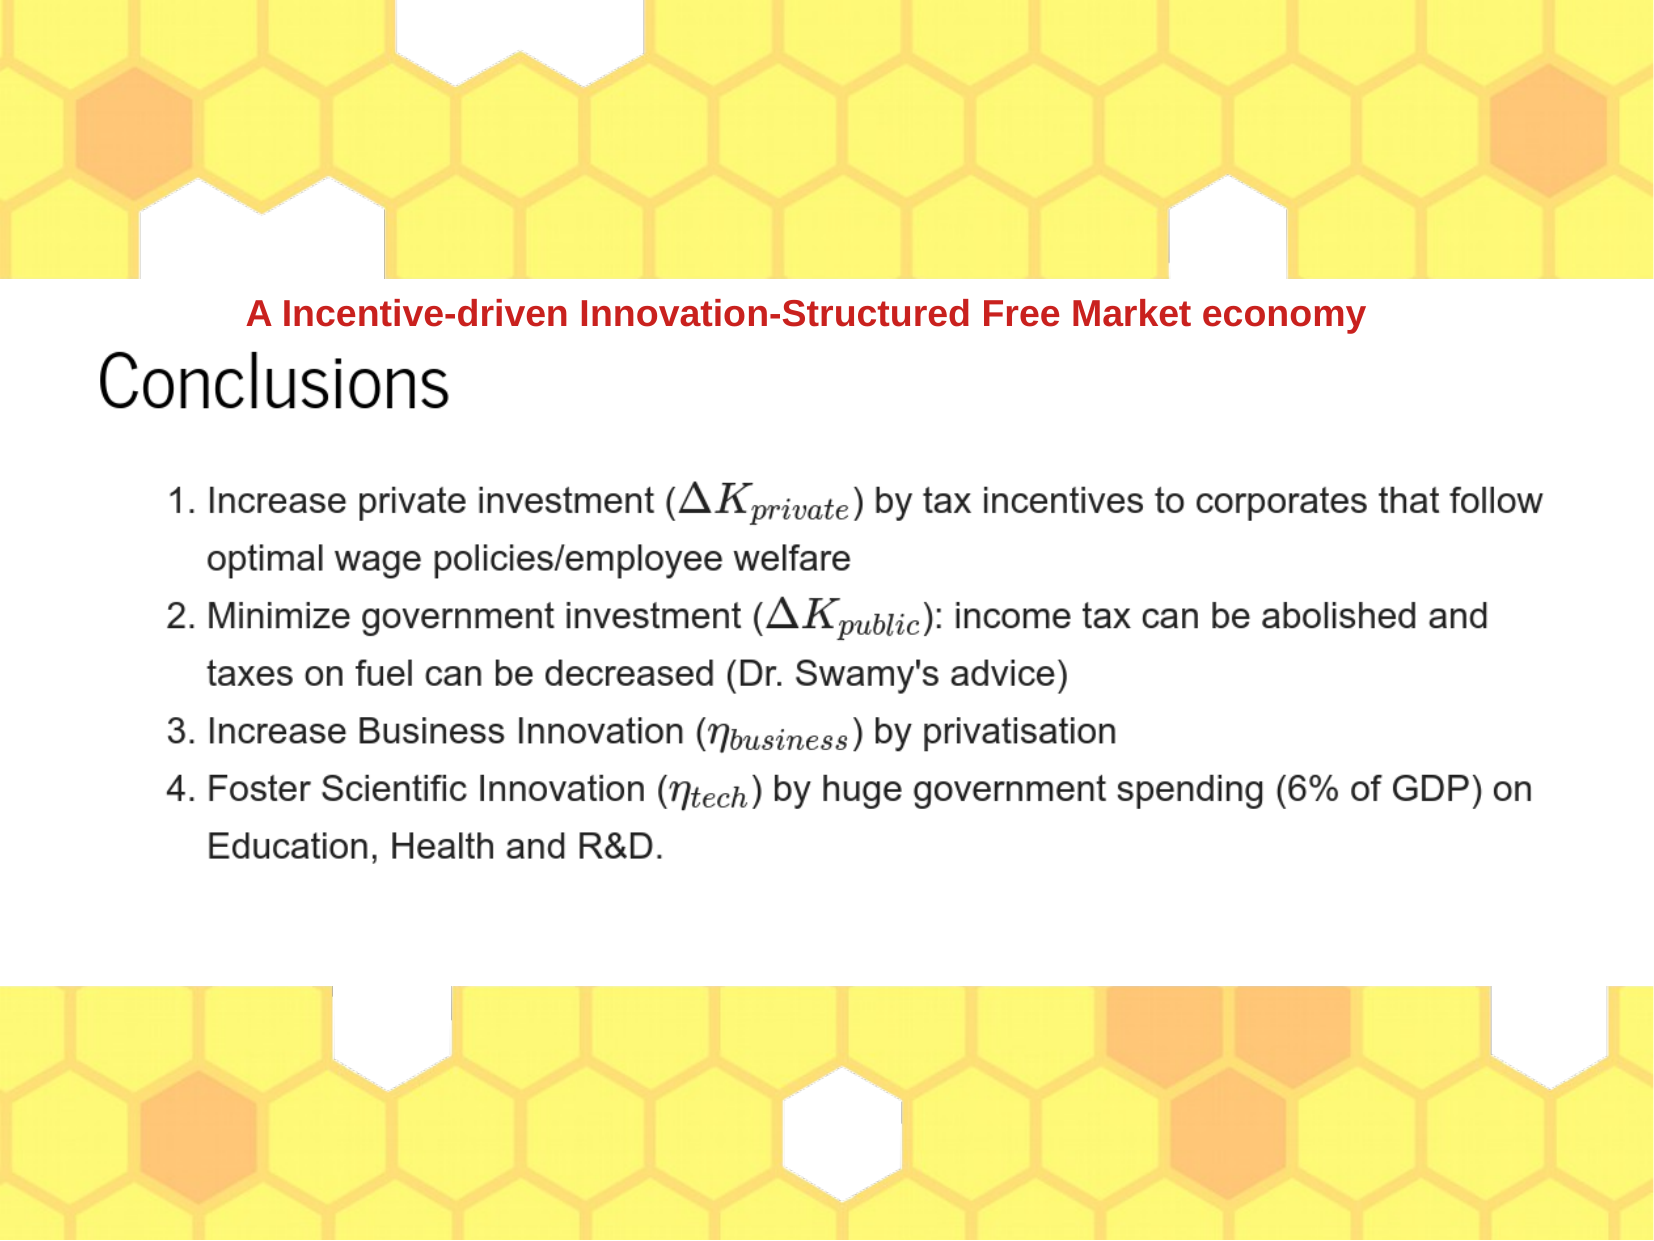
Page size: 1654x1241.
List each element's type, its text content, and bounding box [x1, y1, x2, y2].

picture [0, 986, 1654, 1240]
picture [0, 0, 1654, 279]
picture [30, 332, 1649, 903]
text_box A Incentive-driven Innovation-Structured Free Market economy [230, 285, 1576, 384]
